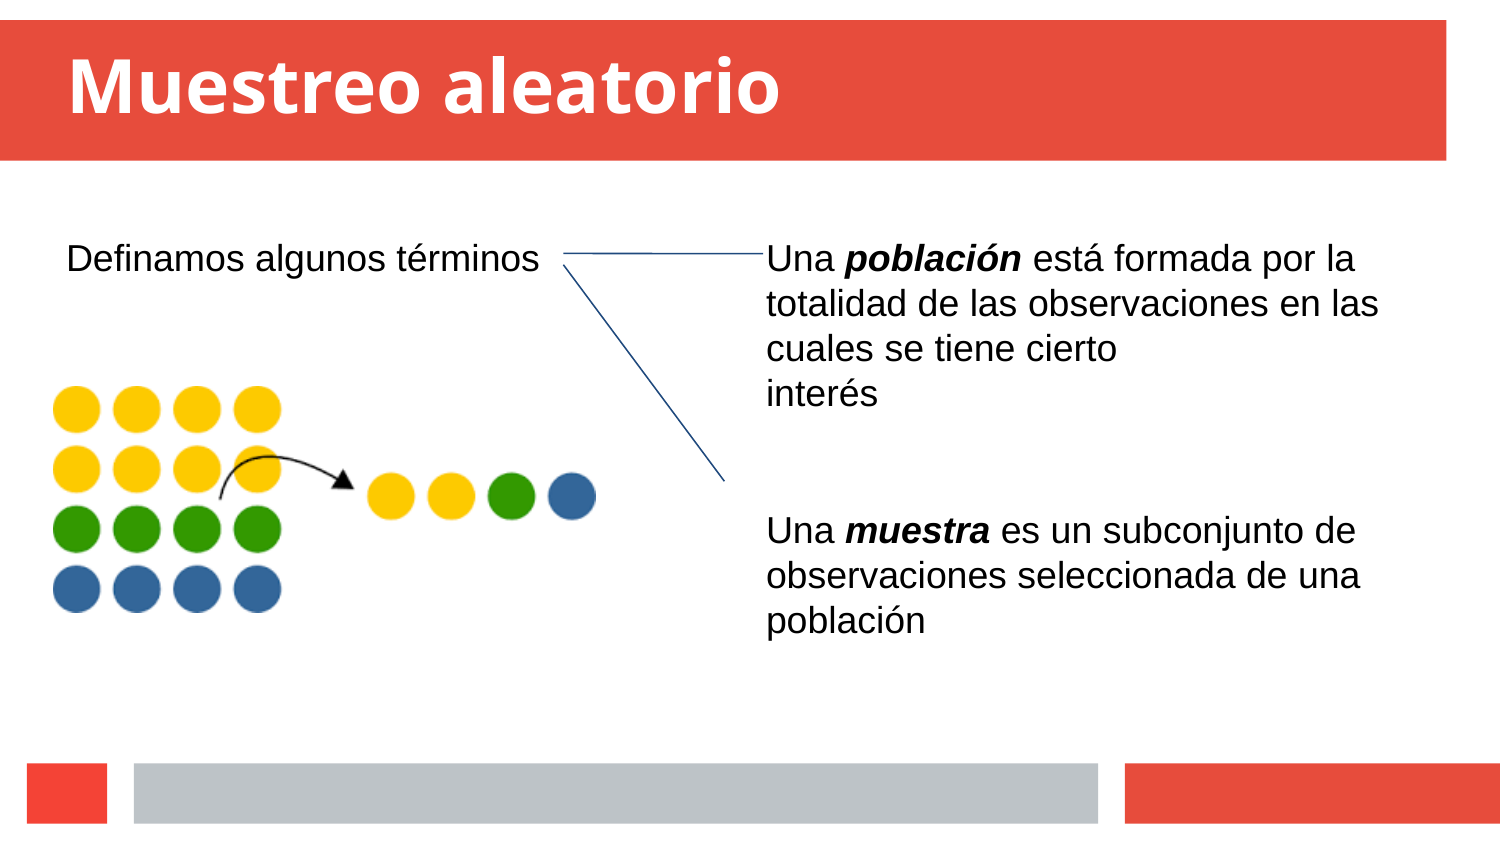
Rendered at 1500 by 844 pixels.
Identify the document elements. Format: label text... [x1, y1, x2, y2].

list Definamos algunos términos [53, 220, 721, 744]
picture [53, 386, 596, 613]
list Una población está formada por la totalidad de las observaciones en las cuales se tiene cierto interés [753, 220, 1421, 471]
list Una muestra es un subconjunto de observaciones seleccionada de una población [753, 493, 1421, 743]
title Muestreo aleatorio [53, 40, 1447, 141]
